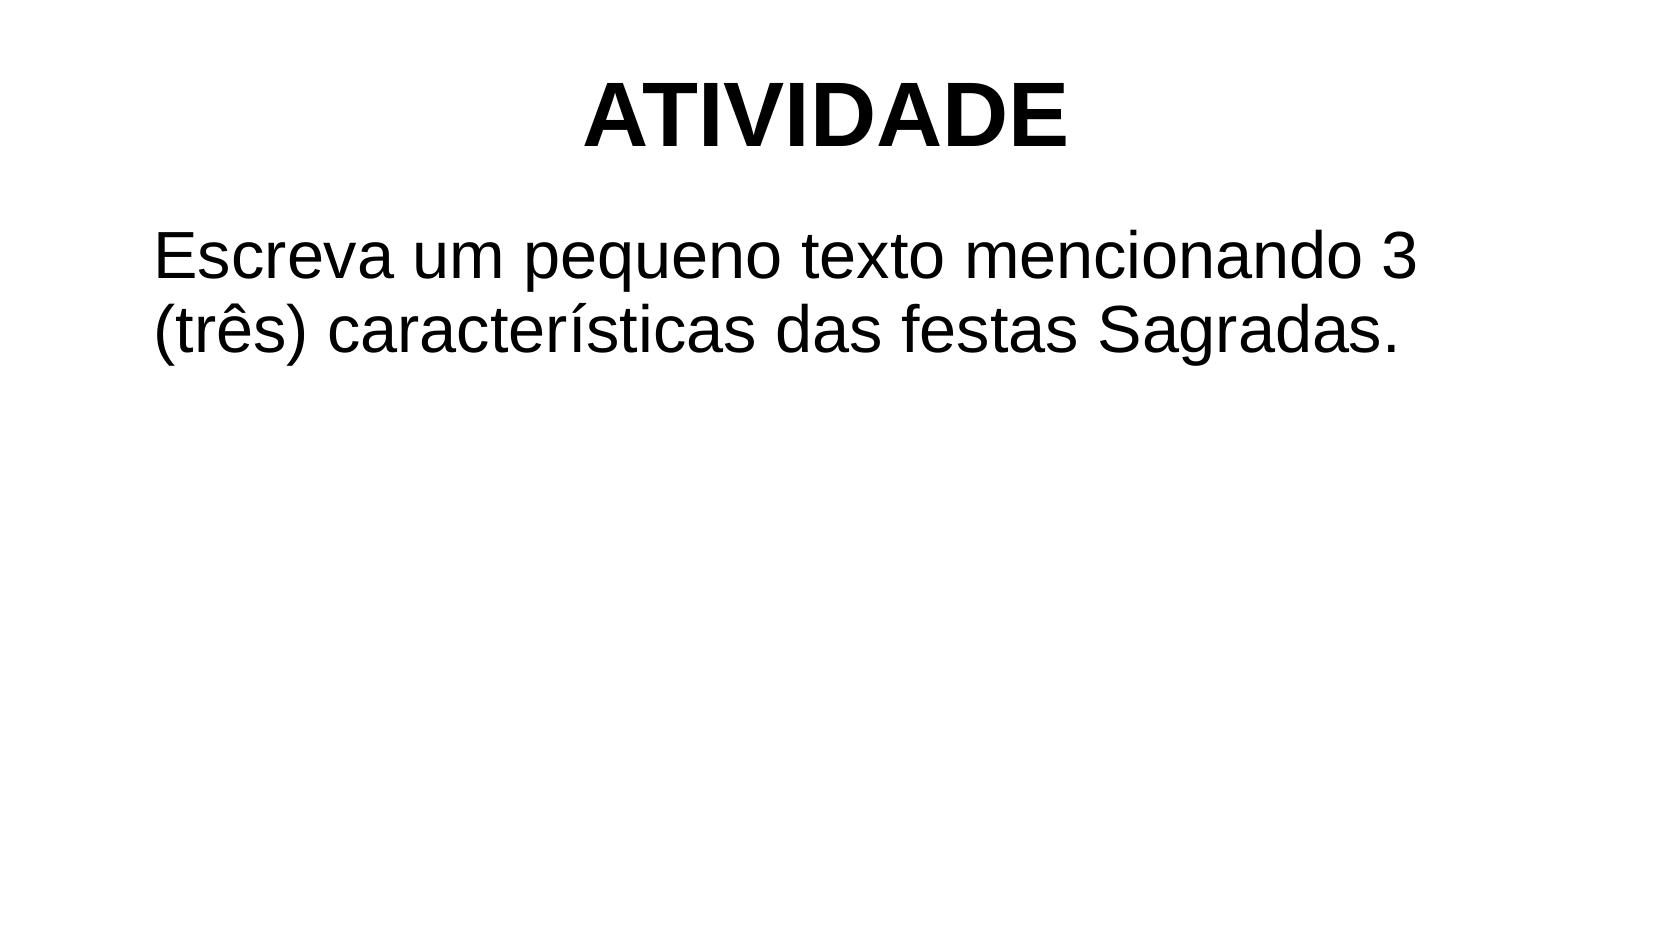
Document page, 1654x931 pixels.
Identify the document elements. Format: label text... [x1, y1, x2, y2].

title ATIVIDADE [82, 37, 1571, 193]
list Escreva um pequeno texto mencionando 3 (três) características das festas Sagradas. [82, 217, 1571, 758]
